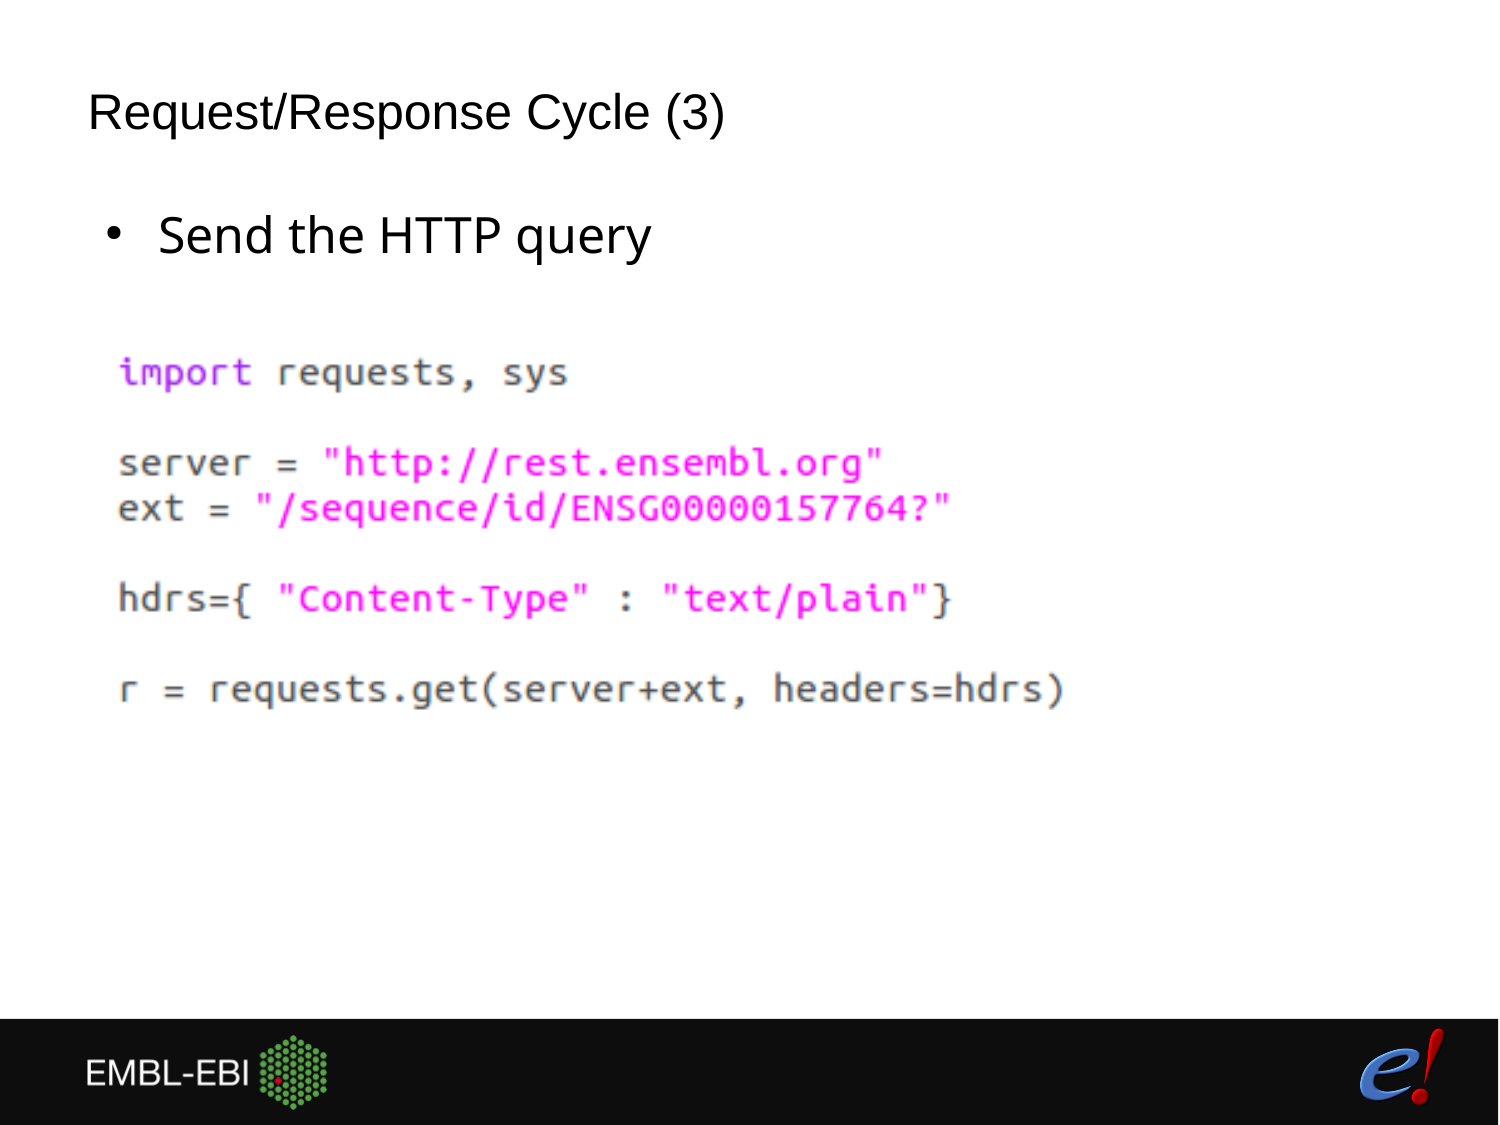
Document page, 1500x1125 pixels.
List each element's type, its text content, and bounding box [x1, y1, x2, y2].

list Send the HTTP query [87, 200, 1425, 914]
picture [87, 1035, 327, 1110]
picture [116, 353, 1065, 715]
title Request/Response Cycle (3) [87, 50, 1425, 175]
picture [1357, 1026, 1448, 1112]
